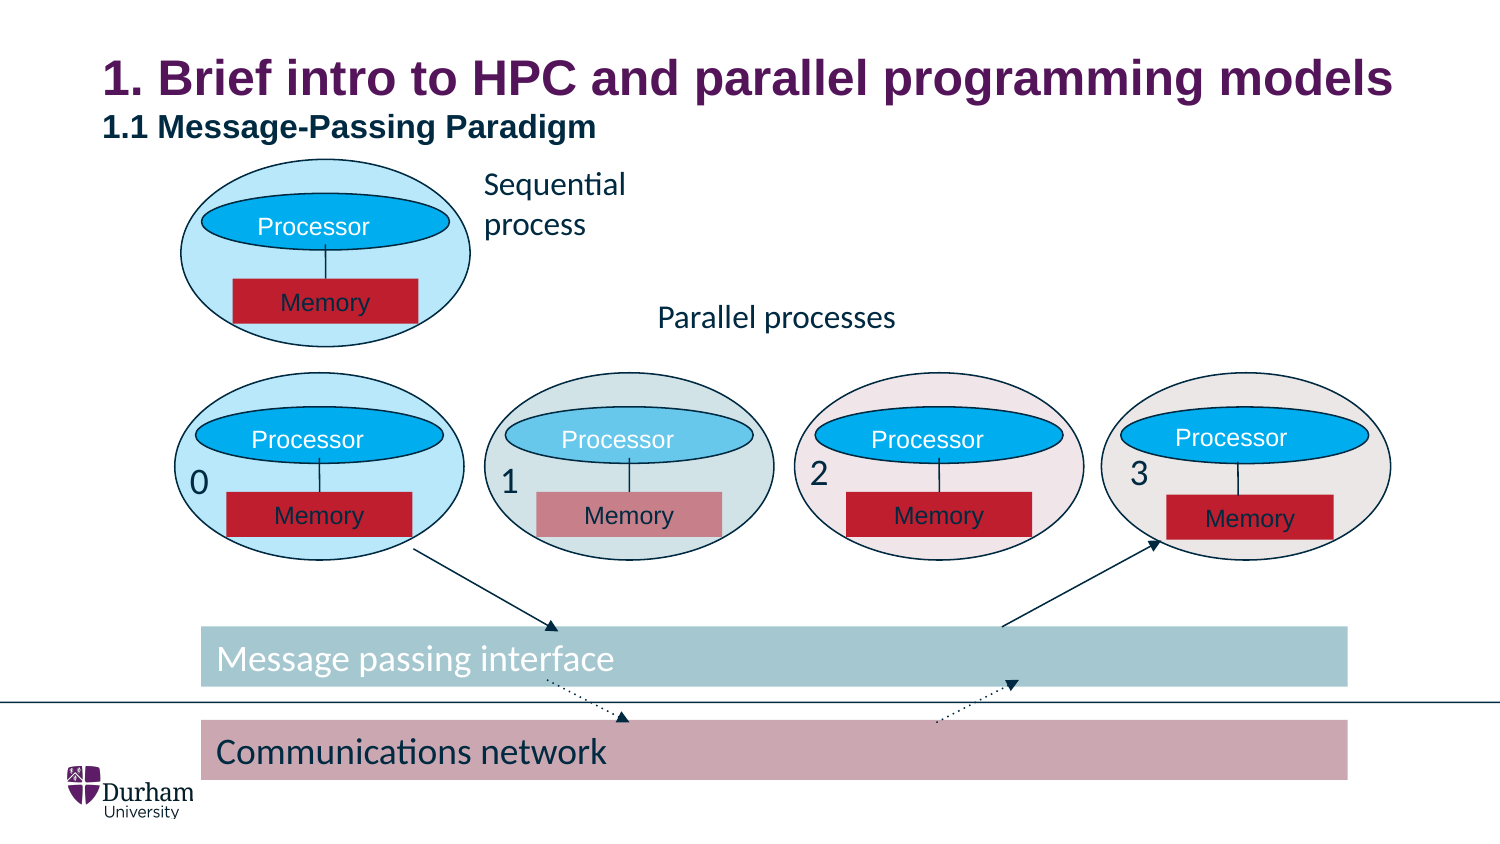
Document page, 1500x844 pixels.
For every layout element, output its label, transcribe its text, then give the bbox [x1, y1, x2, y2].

text_box Memory [1166, 494, 1334, 540]
text_box [800, 372, 1084, 561]
text_box Message passing interface [201, 626, 1348, 687]
text_box [177, 372, 464, 561]
text_box Processor [242, 202, 408, 248]
text_box Processor [856, 416, 1022, 462]
text_box [180, 187, 471, 347]
text_box 0 [174, 449, 227, 510]
text_box 1 [484, 448, 537, 509]
text_box Communications network [201, 719, 1348, 780]
text_box [1101, 372, 1391, 561]
text_box 2 [794, 440, 847, 501]
text_box [487, 372, 774, 561]
picture [67, 766, 193, 819]
text_box Processor [236, 416, 402, 462]
text_box Memory [536, 491, 723, 537]
text_box Memory [232, 278, 419, 324]
text_box Processor [1159, 414, 1325, 460]
text_box Processor [546, 416, 712, 462]
text_box Parallel processes [642, 287, 919, 343]
title 1. Brief intro to HPC and parallel programming models 1.1 Message-Passing Paradigm [101, 45, 1399, 187]
text_box Memory [226, 491, 413, 537]
text_box 3 [1114, 440, 1167, 501]
text_box Sequential process [468, 187, 668, 250]
text_box Memory [846, 491, 1033, 537]
